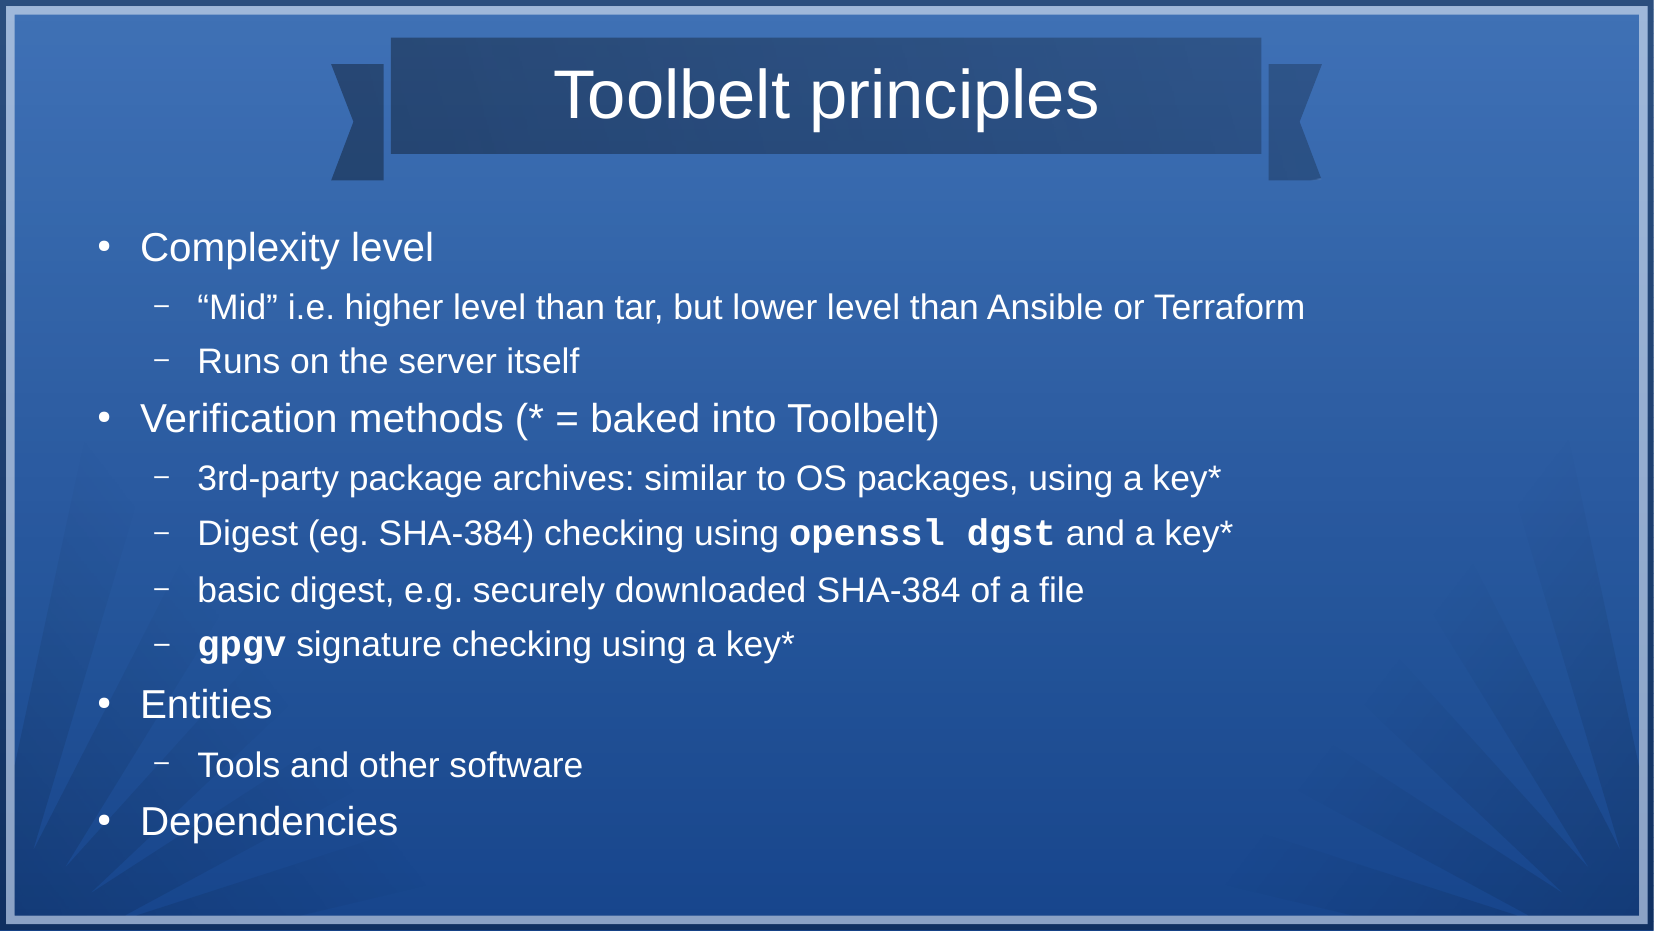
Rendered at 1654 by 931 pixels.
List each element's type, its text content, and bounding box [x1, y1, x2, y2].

list Complexity level “Mid” i.e. higher level than tar, but lower level than Ansible or Terraform Runs on the server itself Verification methods (* = baked into Toolbelt) 3rd-party package archives: similar to OS packages, using a key* Digest (eg. SHA-384) checking using openssl dgst and a key* basic digest, e.g. securely downloaded SHA-384 of a file gpgv signature checking using a key* Entities Tools and other software Dependencies [82, 224, 1571, 848]
title Toolbelt principles [389, 35, 1264, 154]
